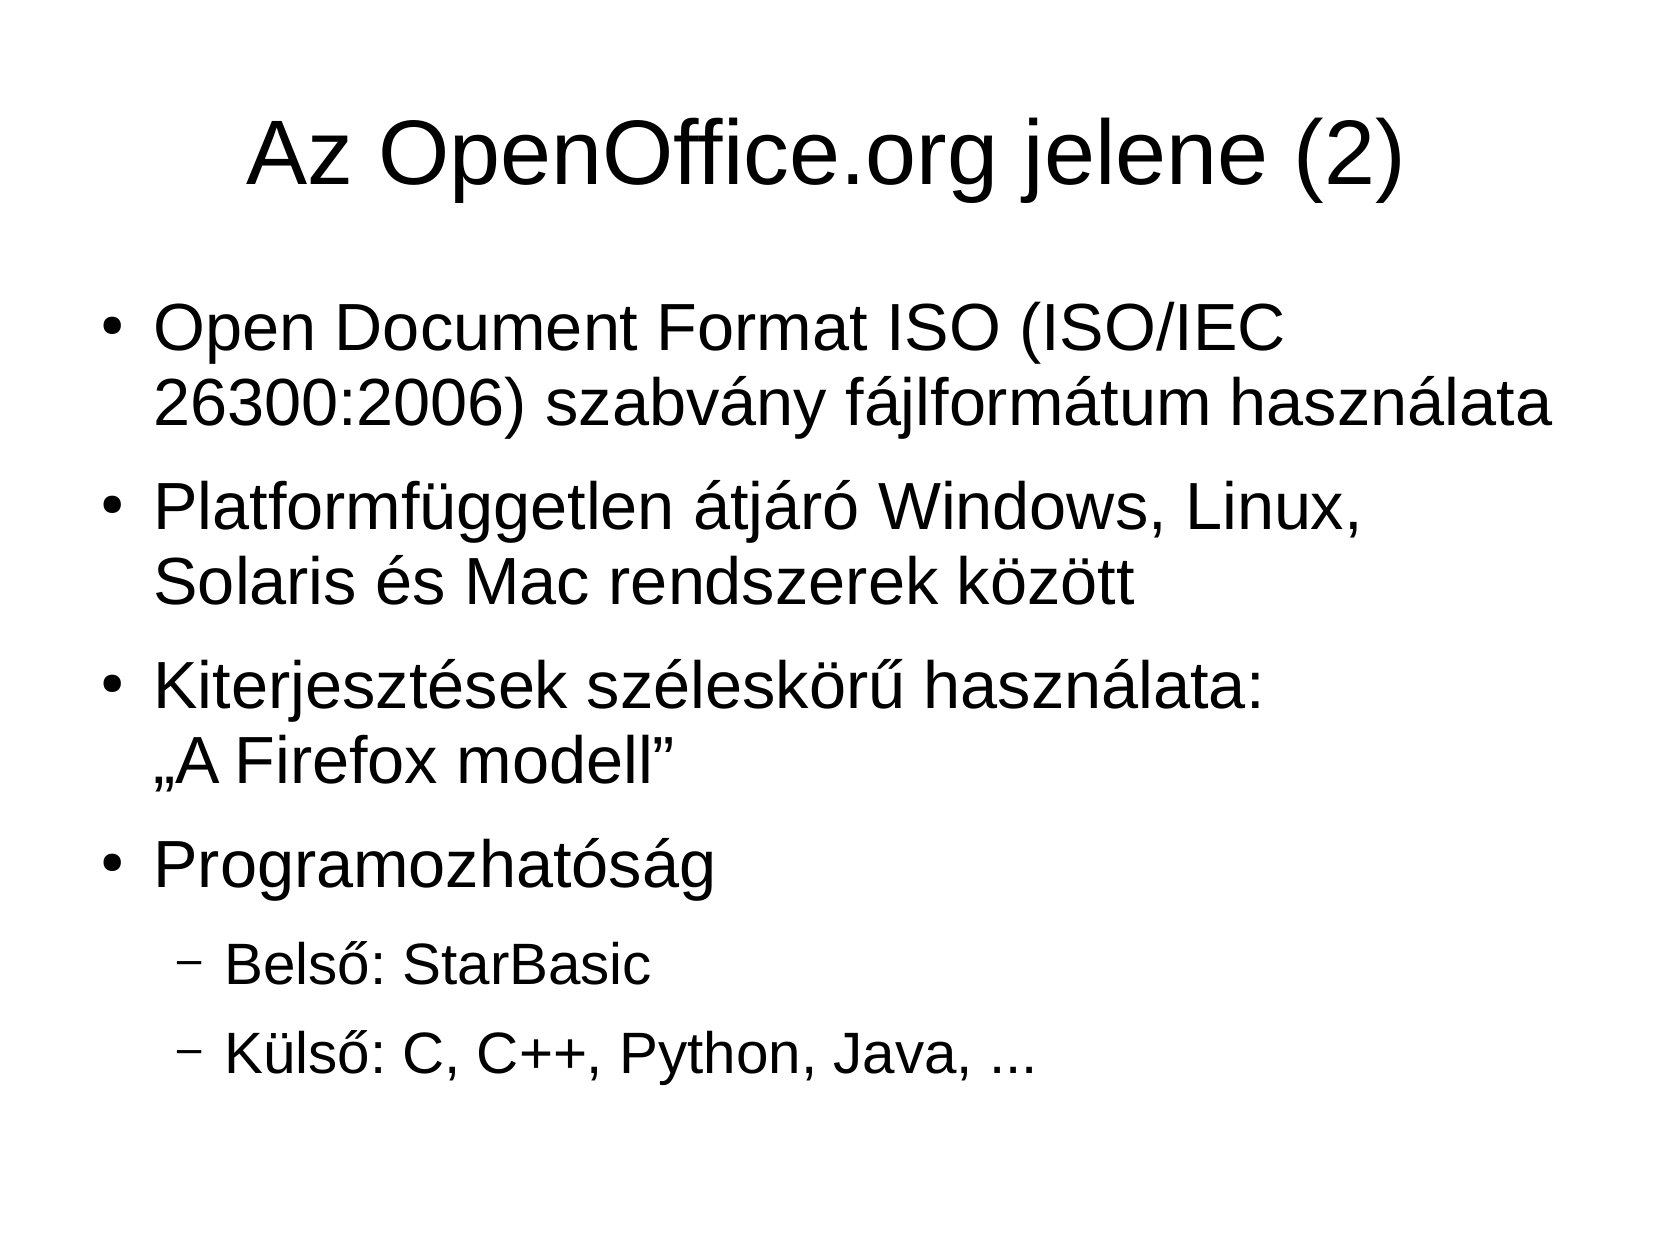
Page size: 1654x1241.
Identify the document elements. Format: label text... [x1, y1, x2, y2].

list Open Document Format ISO (ISO/IEC 26300:2006) szabvány fájlformátum használata Platformfüggetlen átjáró Windows, Linux, Solaris és Mac rendszerek között Kiterjesztések széleskörű használata: „A Firefox modell” Programozhatóság Belső: StarBasic Külső: C, C++, Python, Java, ... [82, 290, 1571, 1094]
title Az OpenOffice.org jelene (2) [82, 49, 1571, 257]
